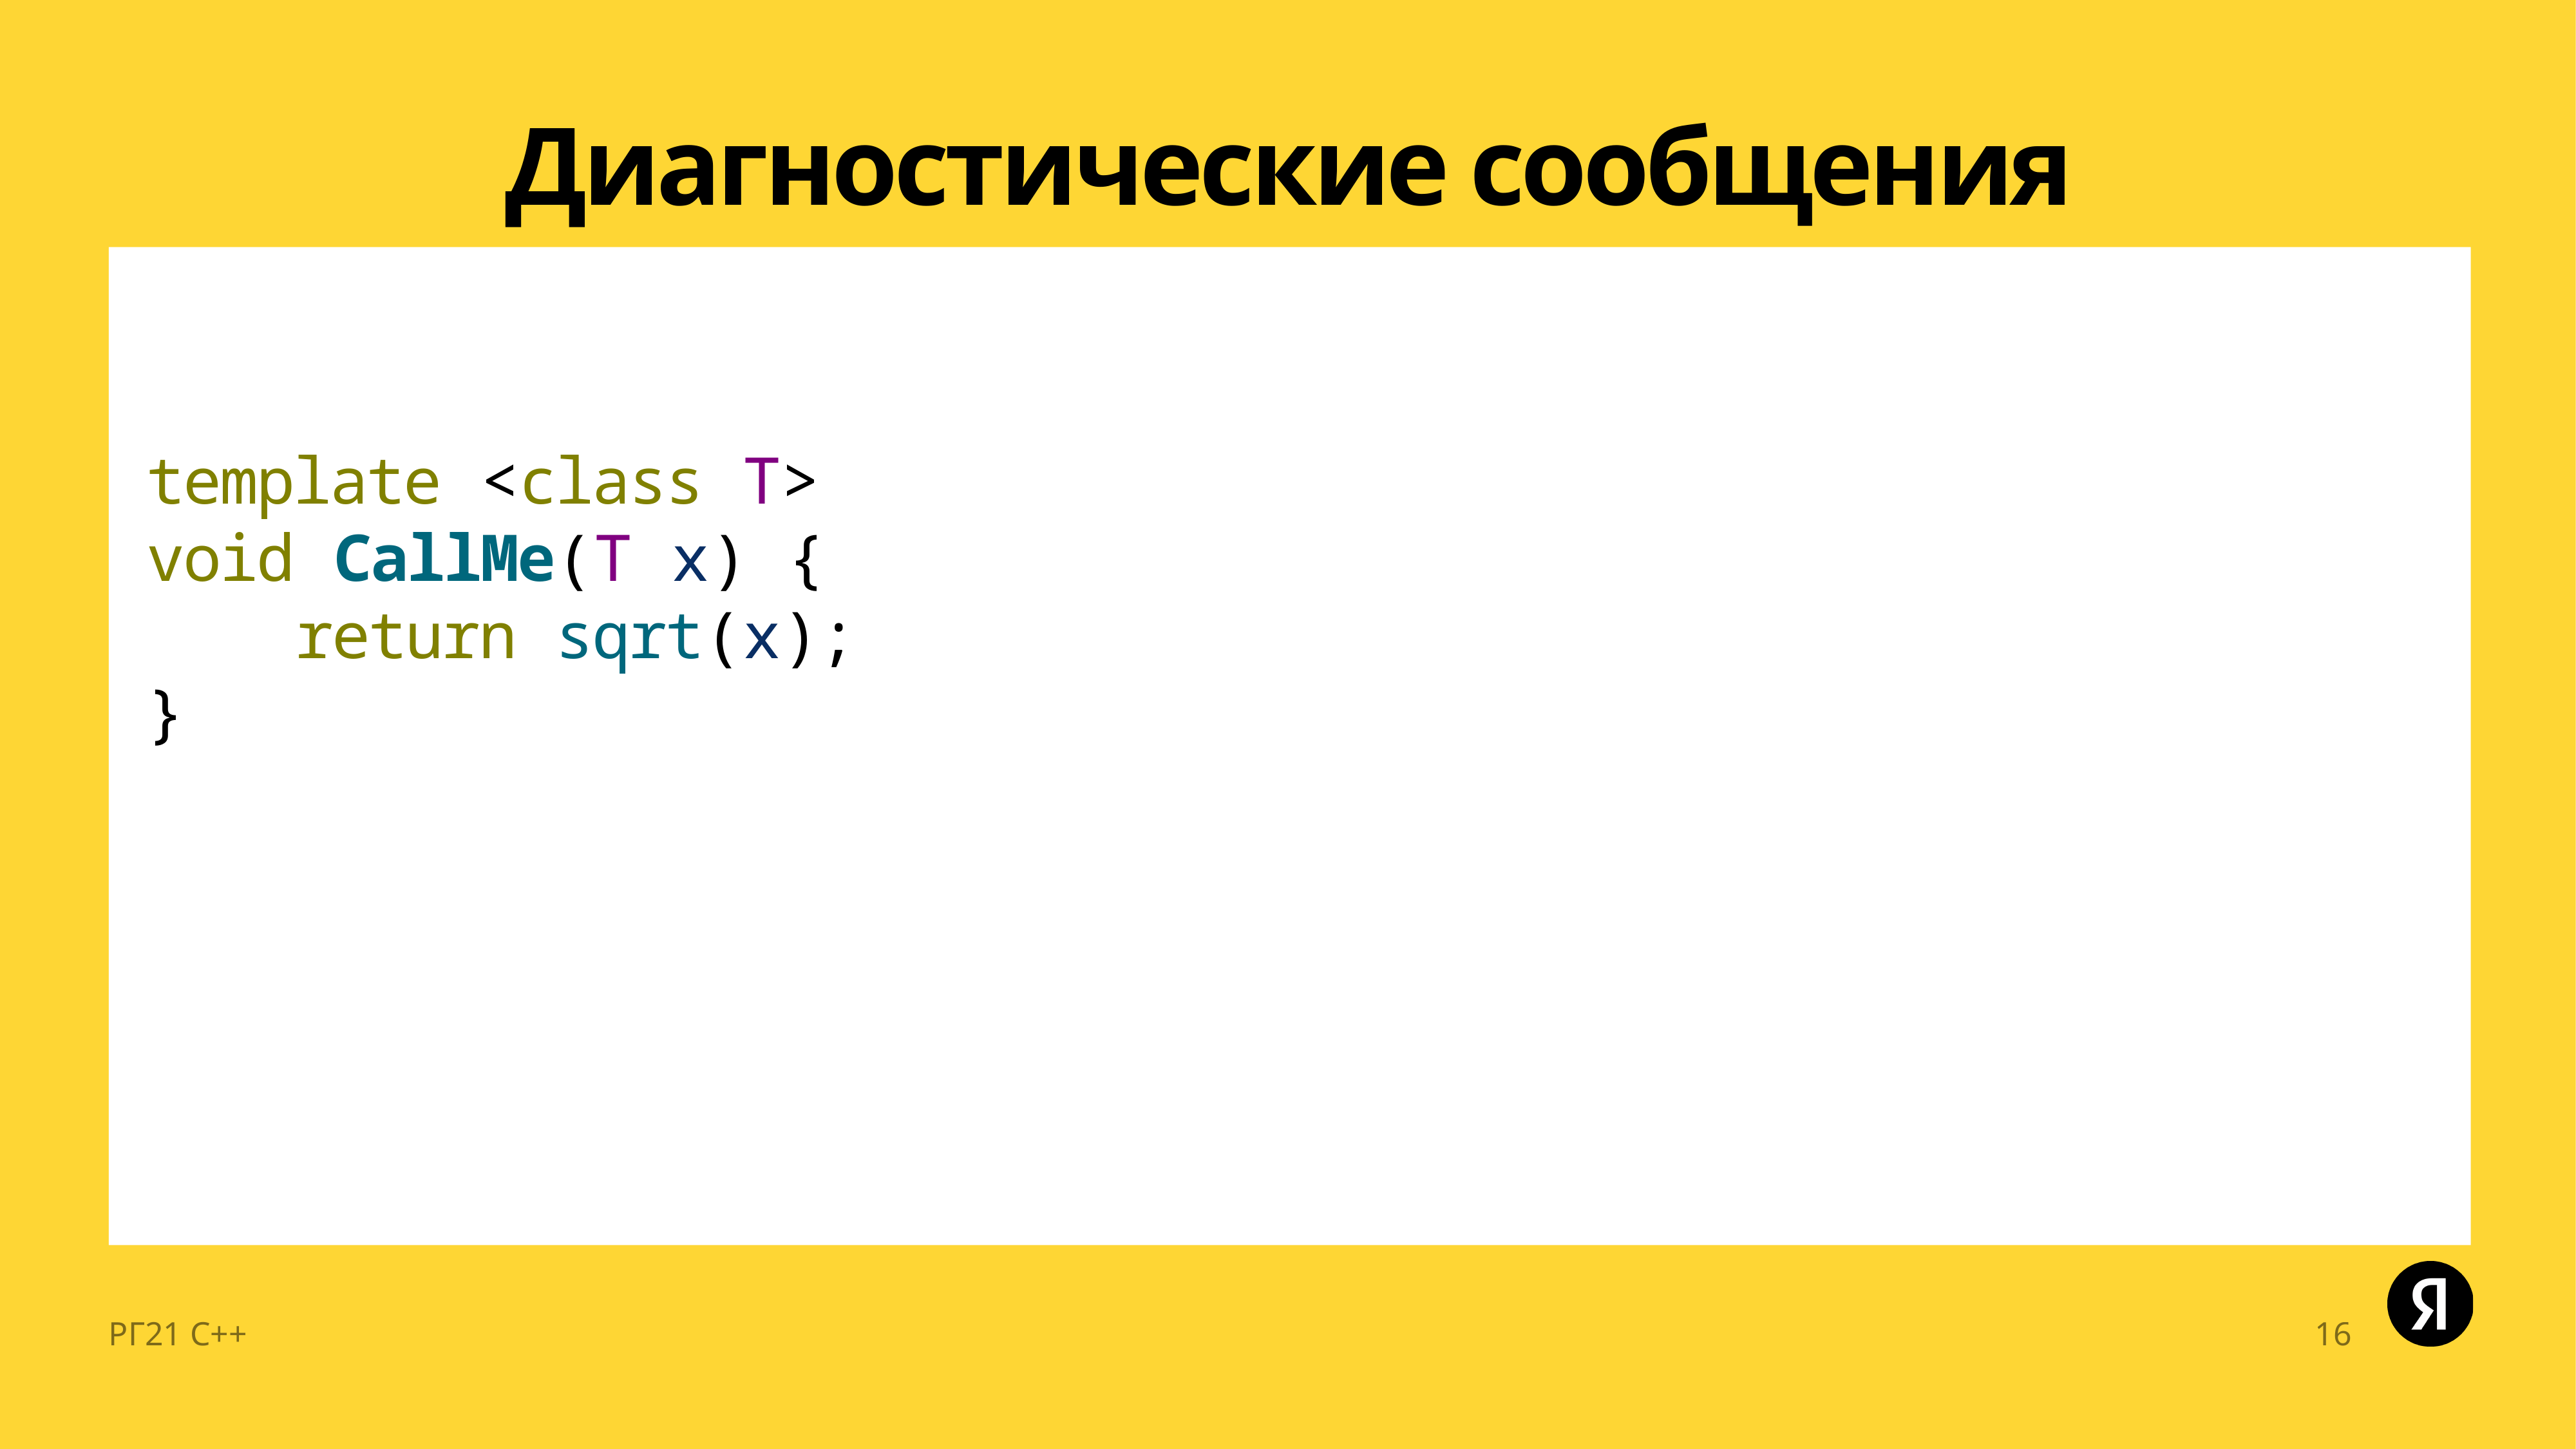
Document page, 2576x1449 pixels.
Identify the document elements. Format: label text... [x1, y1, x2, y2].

list template <class T> void CallMe(T x) { return sqrt(x); } [108, 247, 2471, 1245]
title Диагностические сообщения [106, 101, 2473, 228]
picture [2387, 1261, 2474, 1347]
